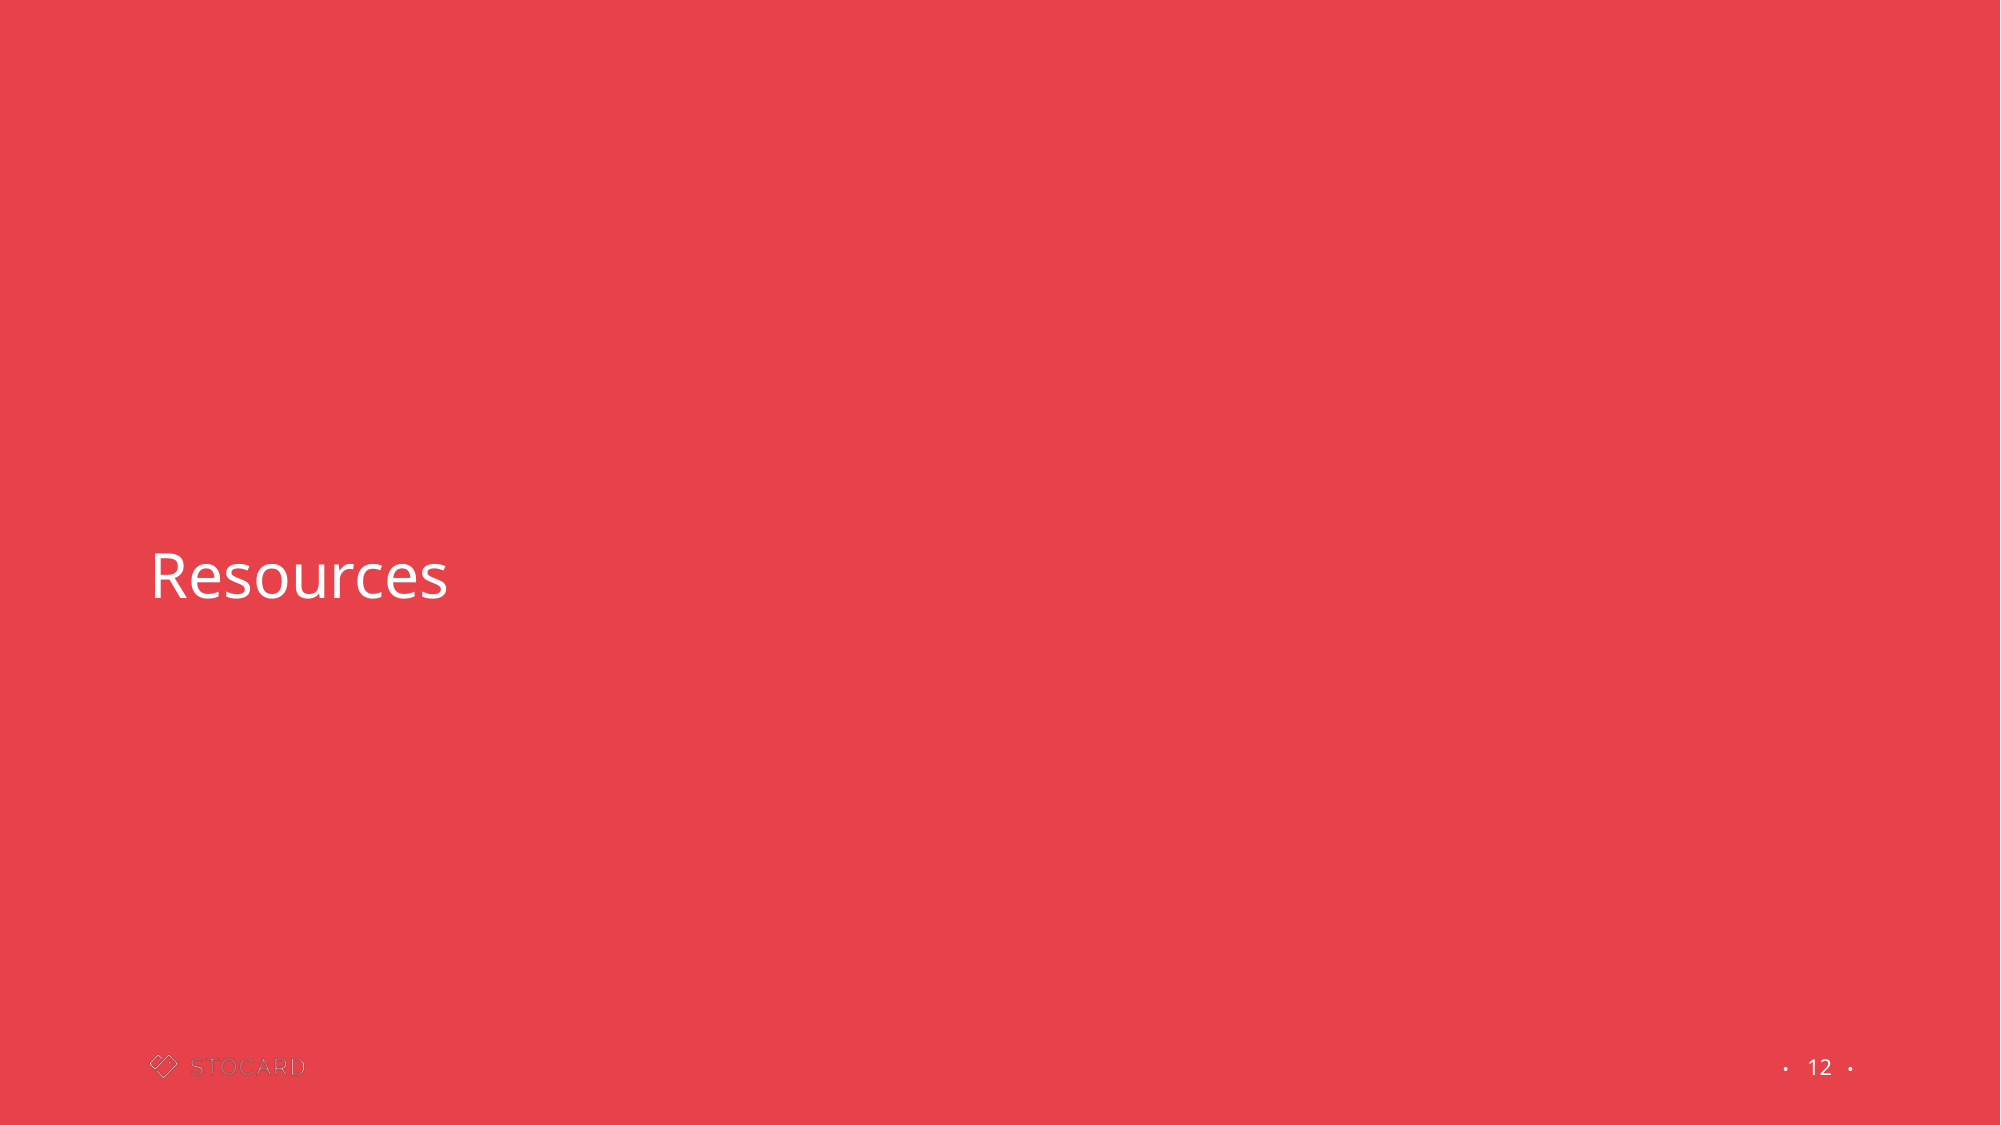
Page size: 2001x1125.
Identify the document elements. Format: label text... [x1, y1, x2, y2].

list Resources [149, 444, 859, 681]
picture [149, 1054, 305, 1079]
